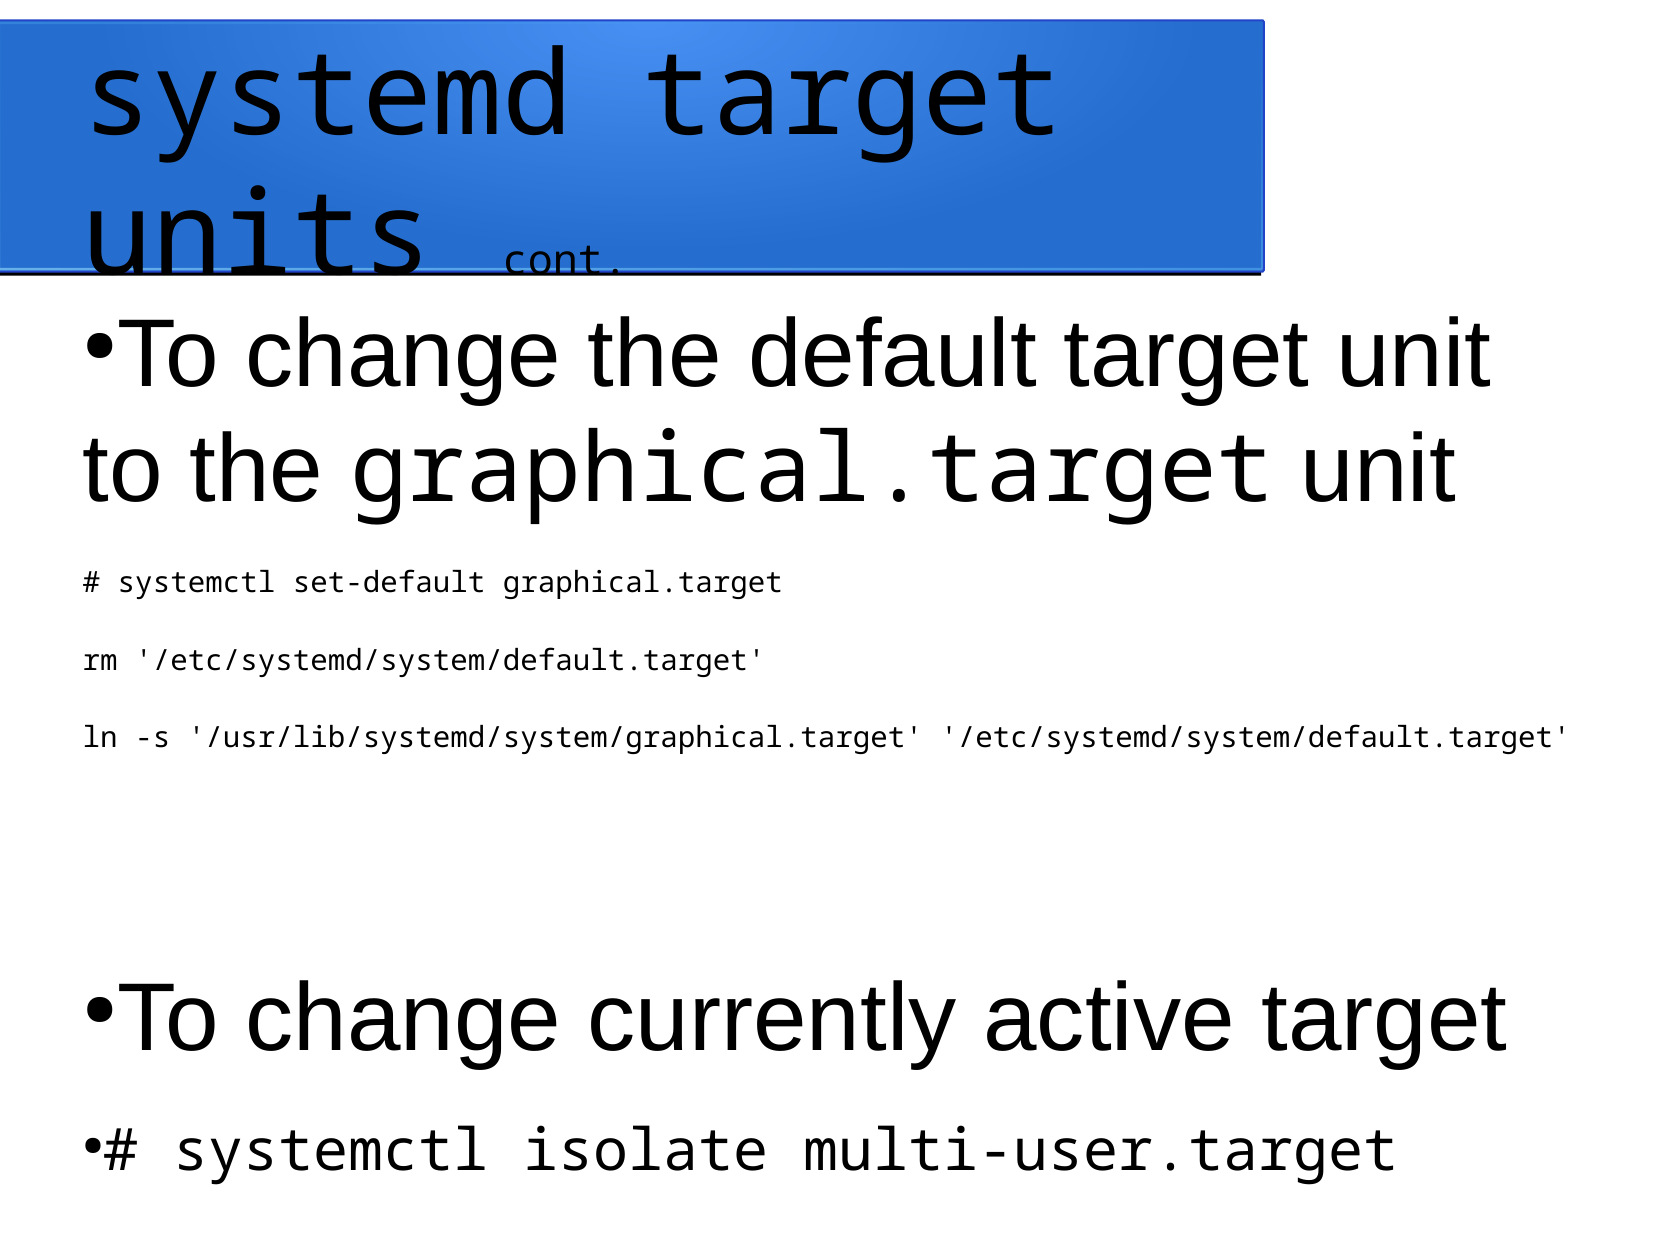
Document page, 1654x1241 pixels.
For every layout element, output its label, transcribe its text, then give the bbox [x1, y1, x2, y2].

title systemd target units cont. [82, 17, 1571, 289]
list To change the default target unit to the graphical.target unit # systemctl set-default graphical.target rm '/etc/systemd/system/default.target' ln -s '/usr/lib/systemd/system/graphical.target' '/etc/systemd/system/default.target' To change currently active target # systemctl isolate multi-user.target [82, 290, 1571, 1223]
